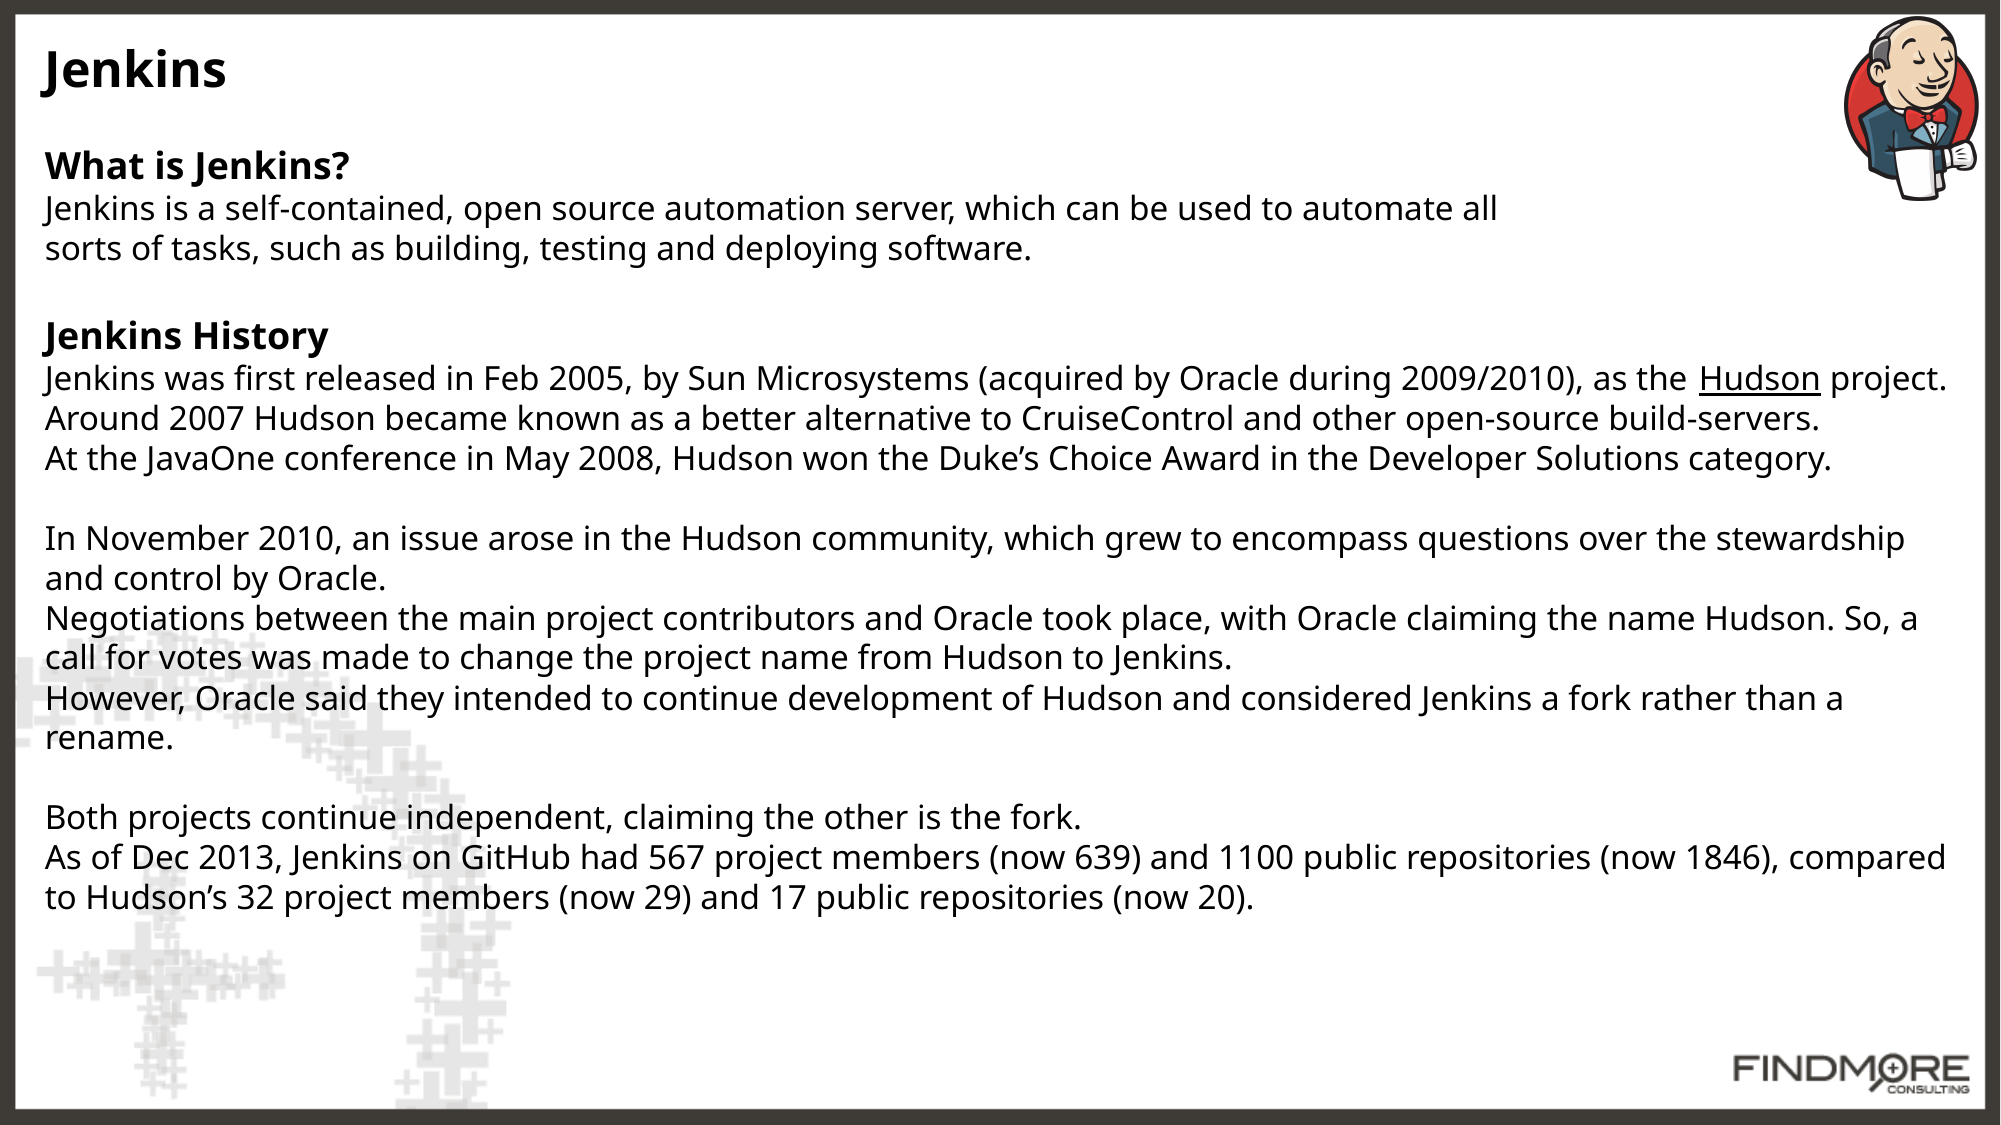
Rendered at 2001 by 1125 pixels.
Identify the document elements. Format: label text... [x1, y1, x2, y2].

text_box Jenkins What is Jenkins? Jenkins is a self-contained, open source automation server, which can be used to automate all sorts of tasks, such as building, testing and deploying software. Jenkins History Jenkins was first released in Feb 2005, by Sun Microsystems (acquired by Oracle during 2009/2010), as the Hudson project. Around 2007 Hudson became known as a better alternative to CruiseControl and other open-source build-servers. At the JavaOne conference in May 2008, Hudson won the Duke’s Choice Award in the Developer Solutions category. In November 2010, an issue arose in the Hudson community, which grew to encompass questions over the stewardship and control by Oracle. Negotiations between the main project contributors and Oracle took place, with Oracle claiming the name Hudson. So, a call for votes was made to change the project name from Hudson to Jenkins. However, Oracle said they intended to continue development of Hudson and considered Jenkins a fork rather than a rename. Both projects continue independent, claiming the other is the fork. As of Dec 2013, Jenkins on GitHub had 567 project members (now 639) and 1100 public repositories (now 1846), compared to Hudson’s 32 project members (now 29) and 17 public repositories (now 20). [29, 29, 1965, 852]
picture [0, 0, 2001, 1125]
